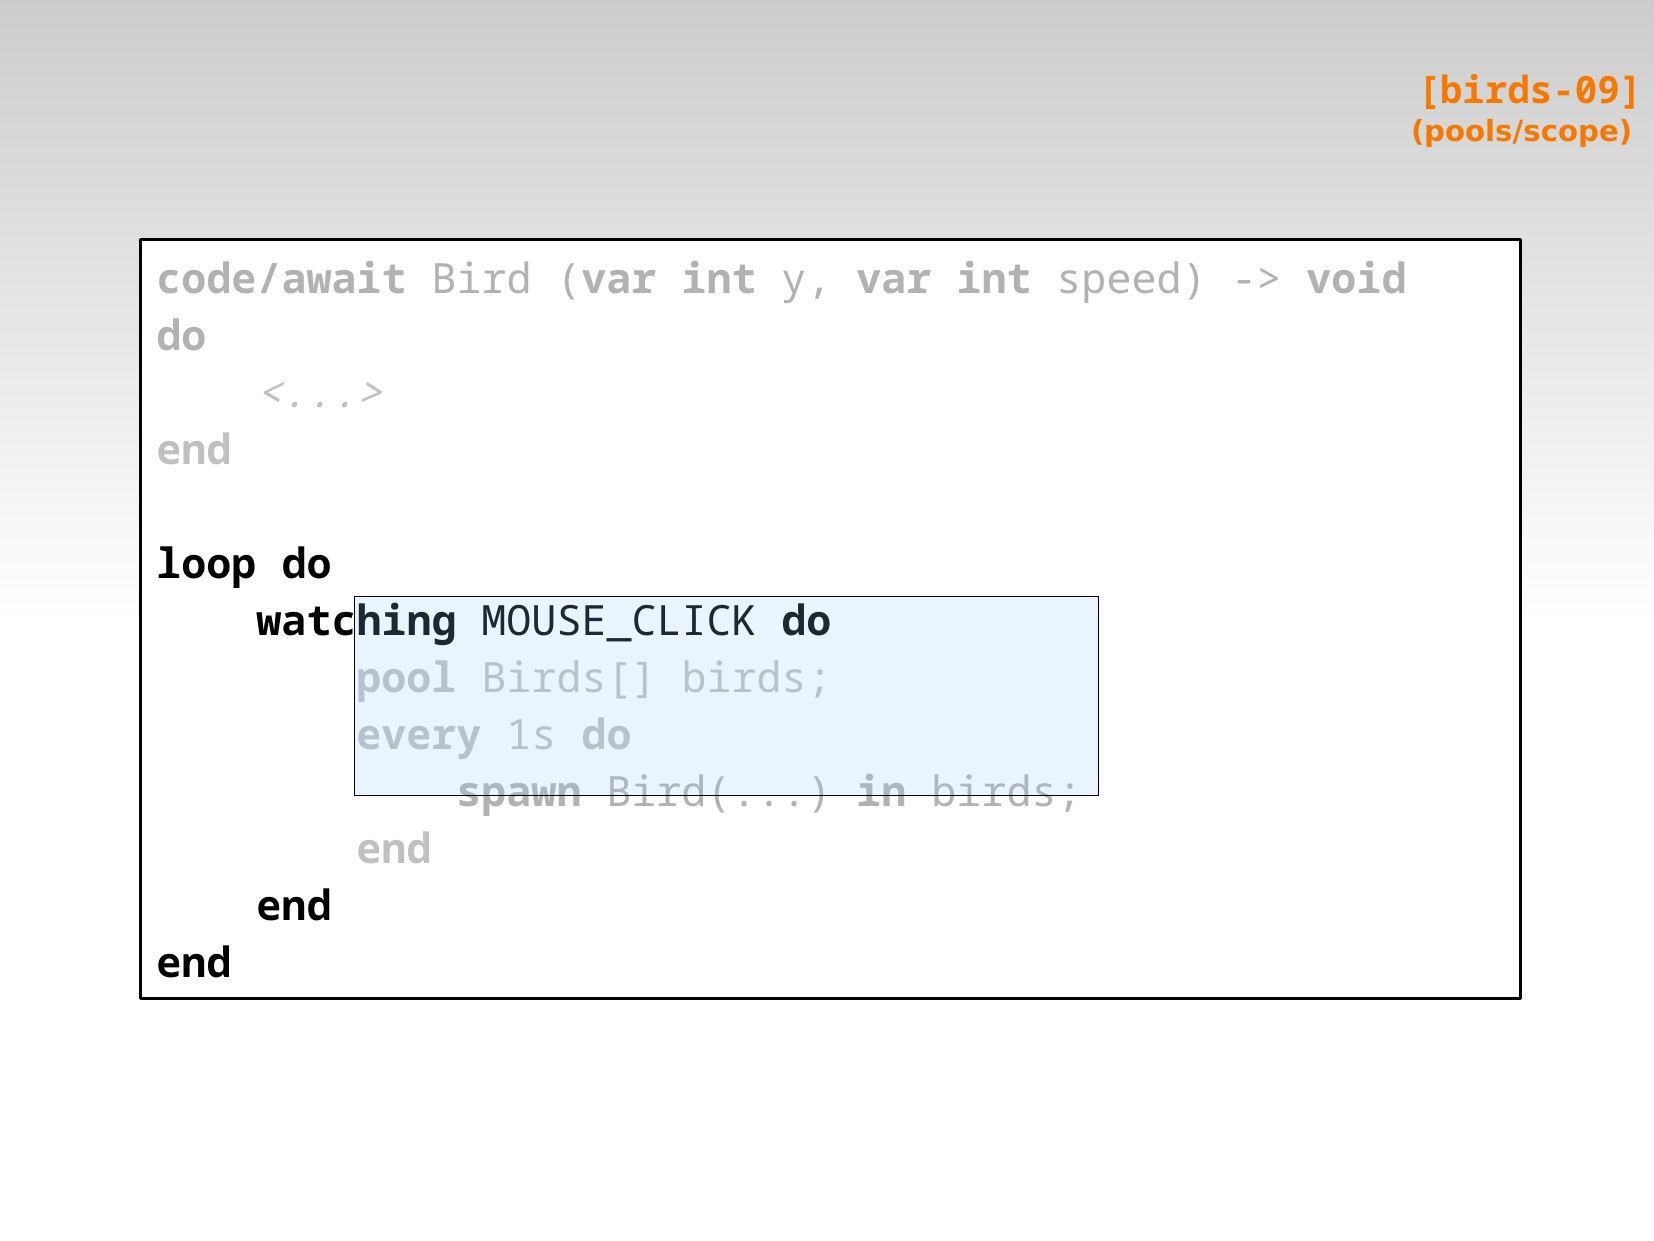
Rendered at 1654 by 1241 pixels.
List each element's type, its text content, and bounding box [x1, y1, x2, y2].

text_box code/await Bird (var int y, var int speed) -> void do <...> end loop do watching MOUSE_CLICK do pool Birds[] birds; every 1s do spawn Bird(...) in birds; end end end [140, 239, 1521, 903]
title [birds-09] (pools/scope) [154, 2, 1643, 210]
text_box [354, 596, 1099, 796]
